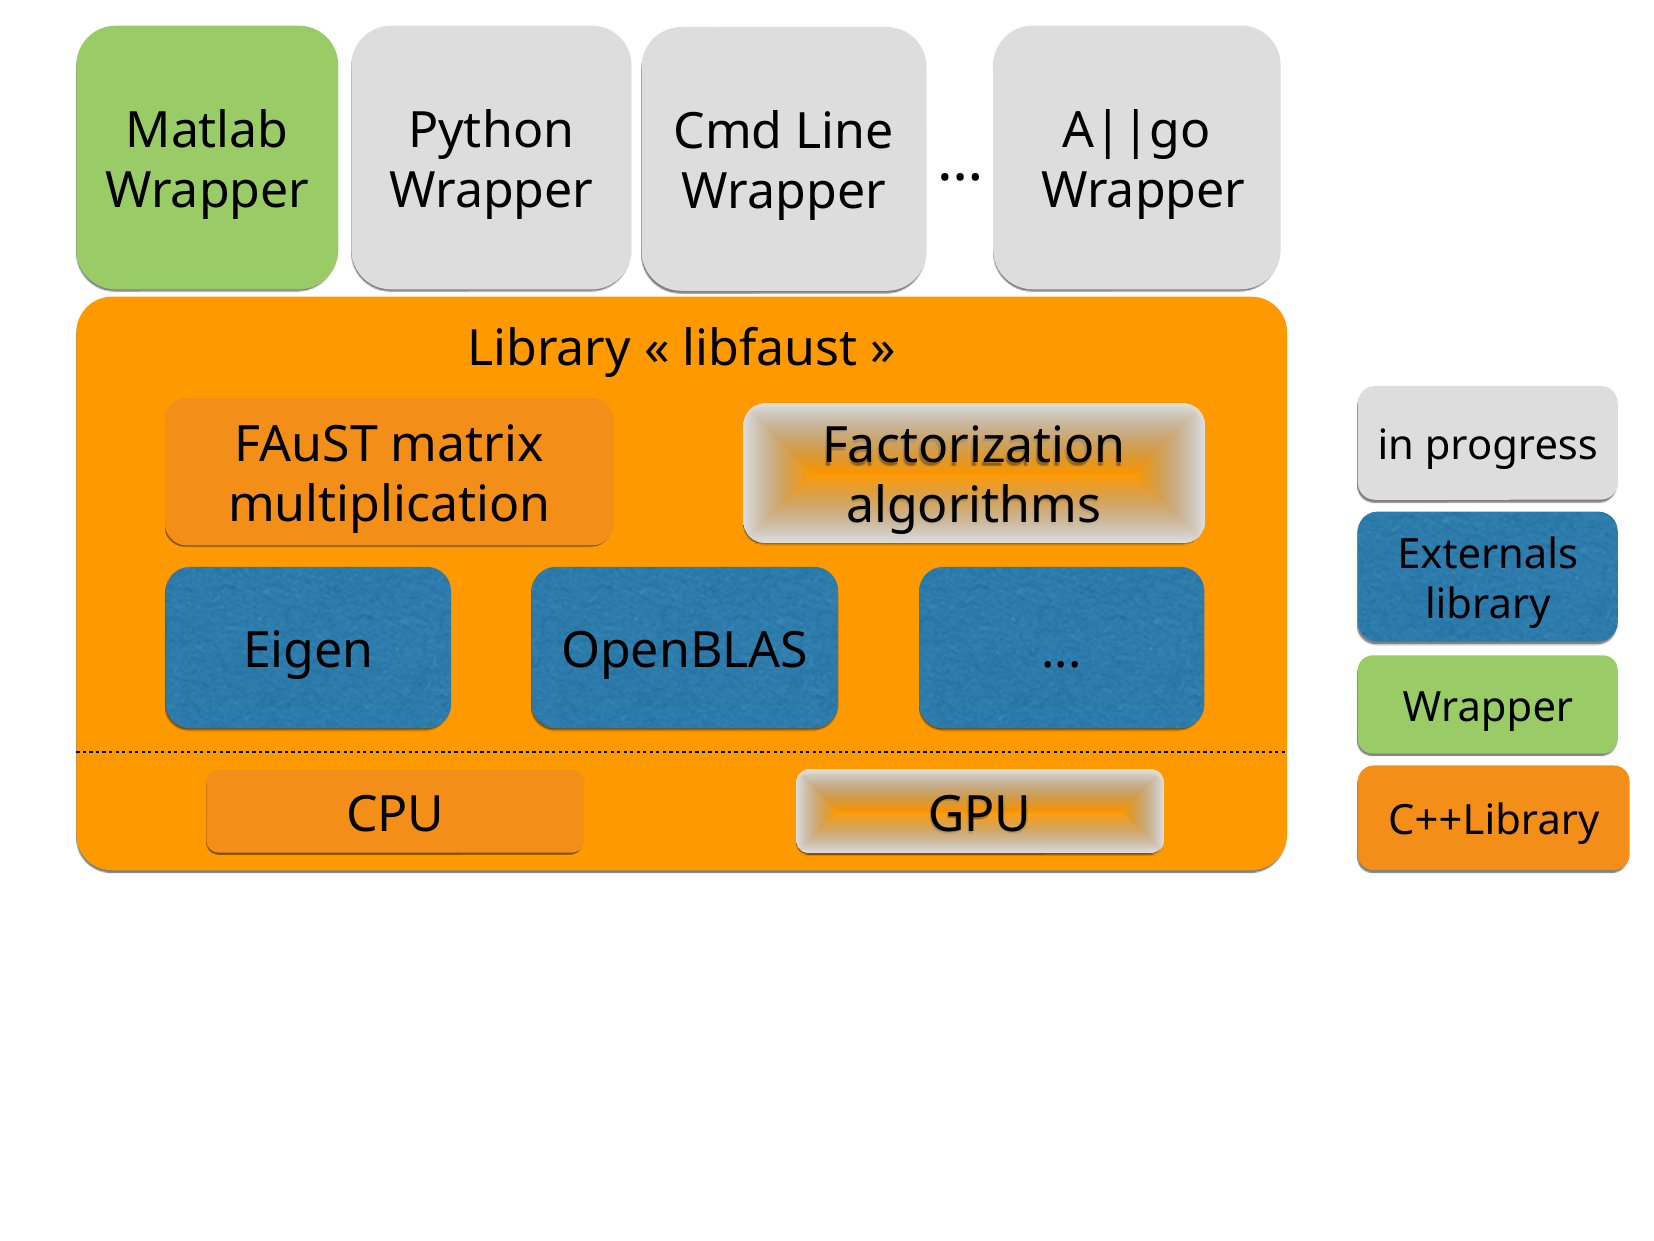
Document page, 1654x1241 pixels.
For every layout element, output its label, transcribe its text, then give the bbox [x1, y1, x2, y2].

text_box in progress [1357, 385, 1618, 500]
text_box OpenBLAS [531, 566, 839, 729]
text_box A||go Wrapper [993, 25, 1281, 290]
text_box Factorization algorithms [743, 403, 1205, 543]
text_box GPU [796, 769, 1164, 853]
text_box Eigen [165, 566, 452, 729]
text_box Python Wrapper [351, 25, 632, 290]
text_box Cmd Line Wrapper [641, 26, 927, 291]
text_box Library « libfaust » [76, 296, 1288, 871]
text_box FAuST matrix multiplication [165, 397, 614, 546]
text_box Wrapper [1357, 655, 1618, 754]
text_box ... [919, 566, 1205, 729]
text_box Externals library [1357, 511, 1618, 642]
text_box … [928, 113, 992, 201]
text_box CPU [206, 769, 585, 853]
text_box Matlab Wrapper [76, 25, 339, 290]
text_box C++Library [1357, 765, 1630, 871]
